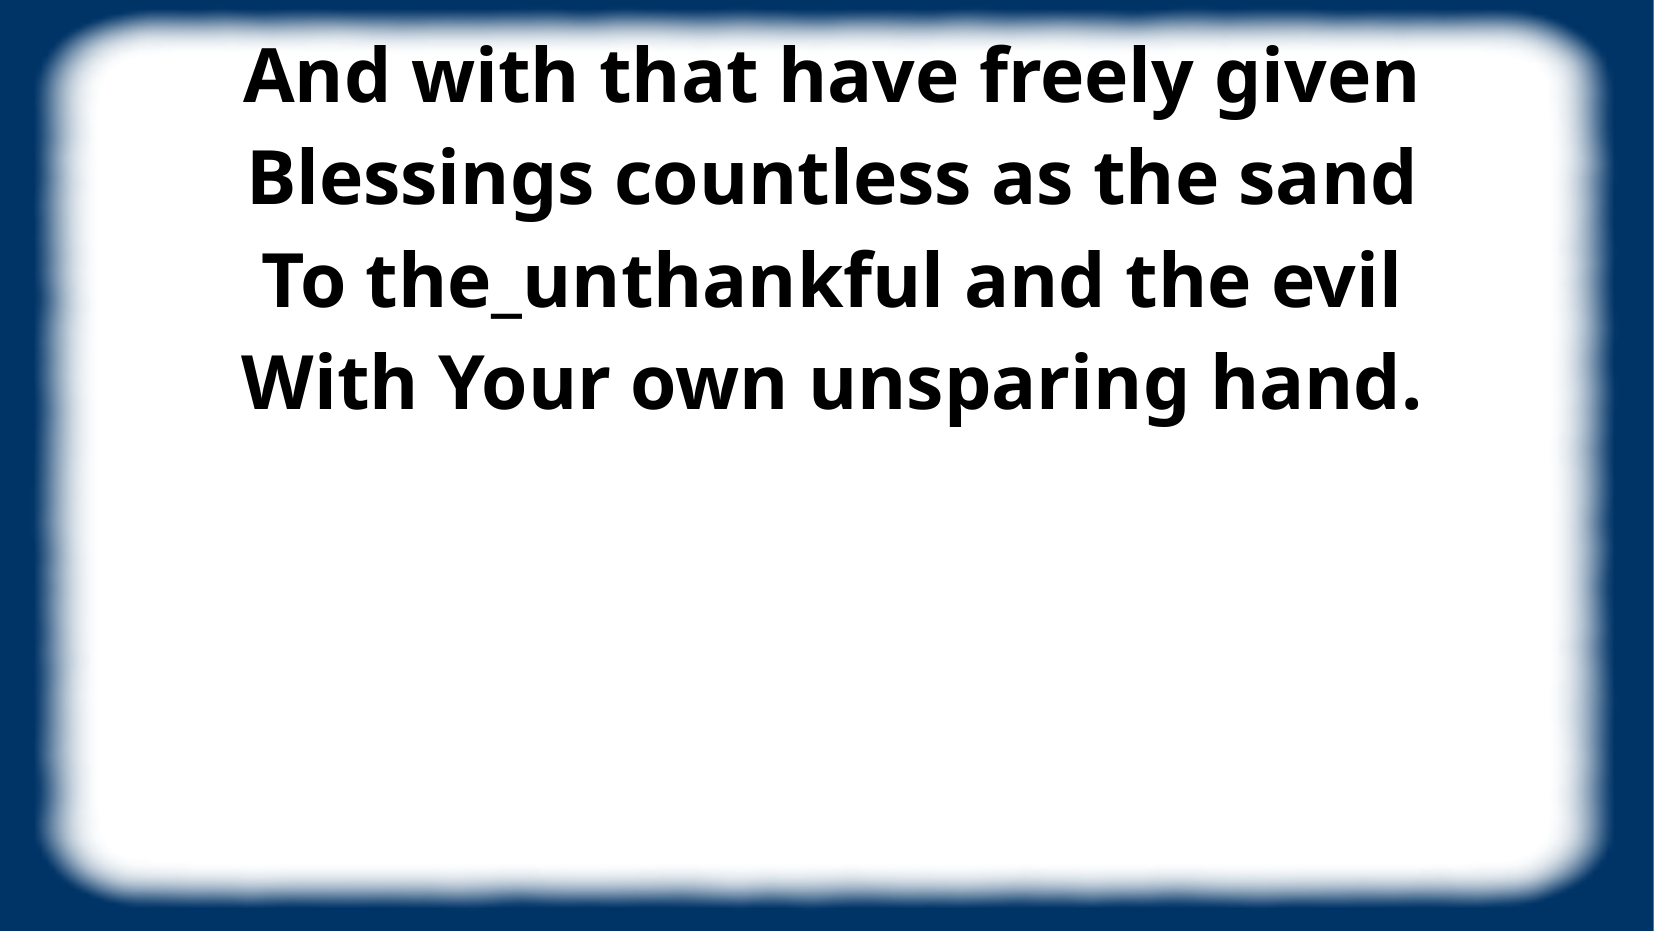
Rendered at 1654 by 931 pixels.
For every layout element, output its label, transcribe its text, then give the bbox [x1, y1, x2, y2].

picture [0, 0, 1654, 931]
text_box And with that have freely given Blessings countless as the sand To the_unthankful and the evil With Your own unsparing hand. [90, 15, 1576, 430]
